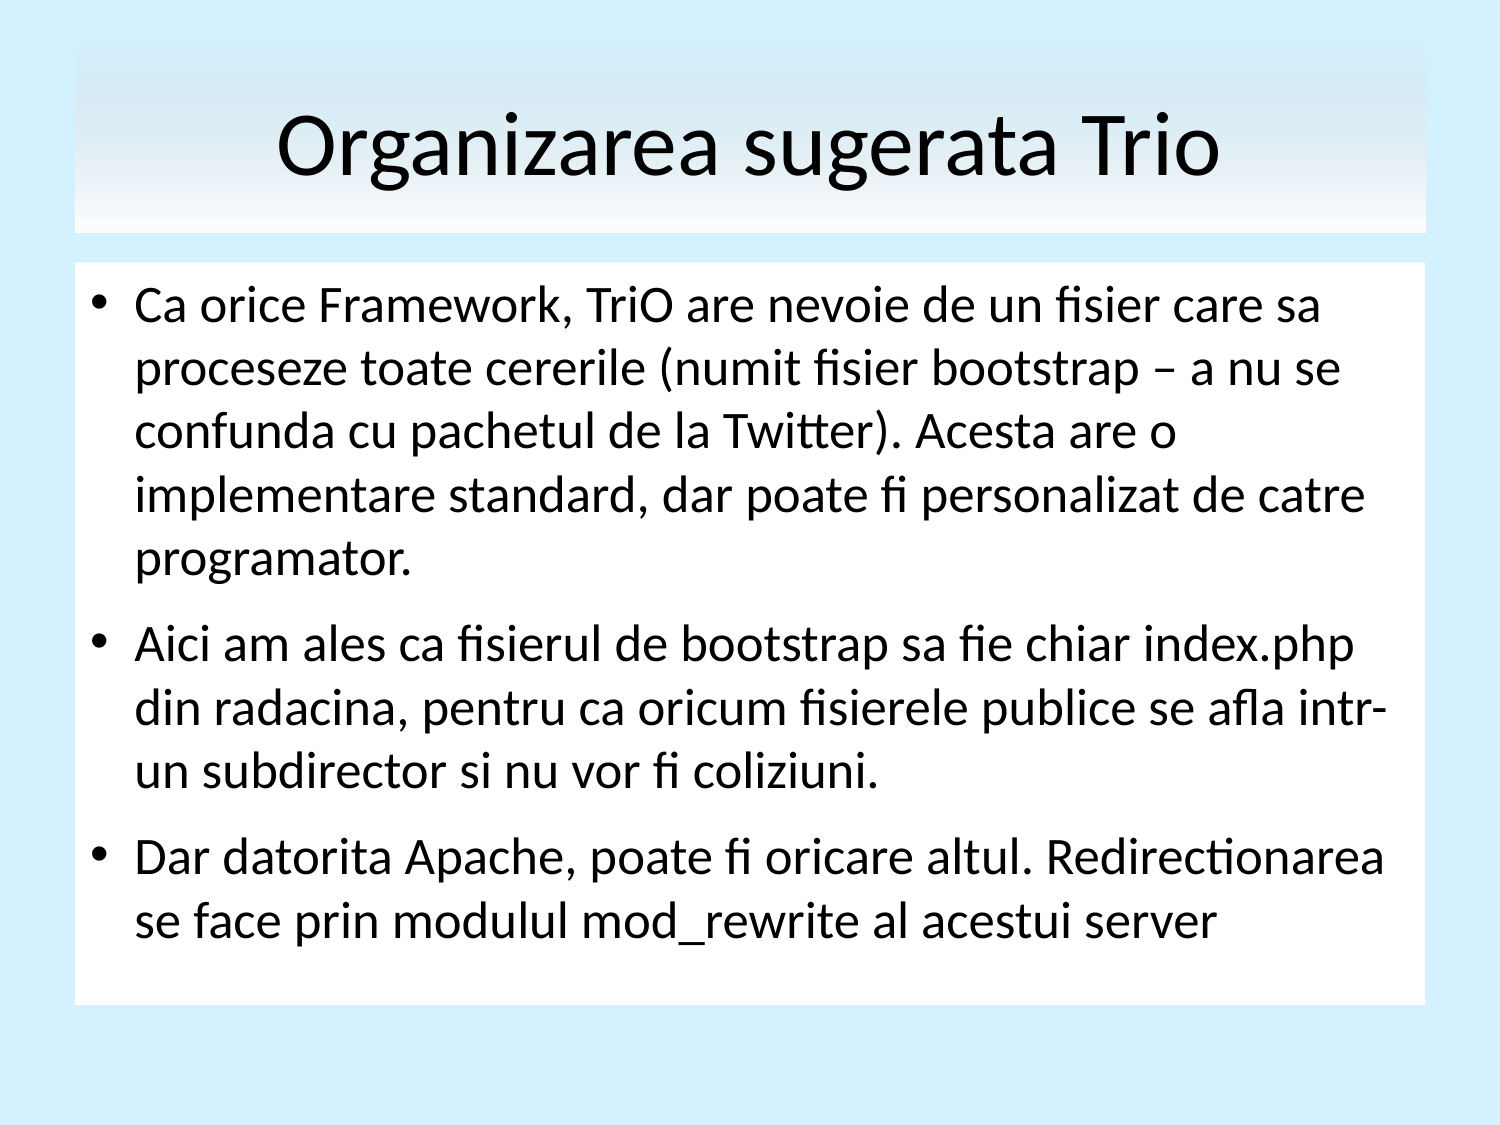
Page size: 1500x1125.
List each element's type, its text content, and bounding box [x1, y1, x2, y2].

list Ca orice Framework, TriO are nevoie de un fisier care sa proceseze toate cererile (numit fisier bootstrap – a nu se confunda cu pachetul de la Twitter). Acesta are o implementare standard, dar poate fi personalizat de catre programator. Aici am ales ca fisierul de bootstrap sa fie chiar index.php din radacina, pentru ca oricum fisierele publice se afla intr-un subdirector si nu vor fi coliziuni. Dar datorita Apache, poate fi oricare altul. Redirectionarea se face prin modulul mod_rewrite al acestui server [75, 262, 1425, 1005]
title Organizarea sugerata Trio [75, 45, 1425, 233]
